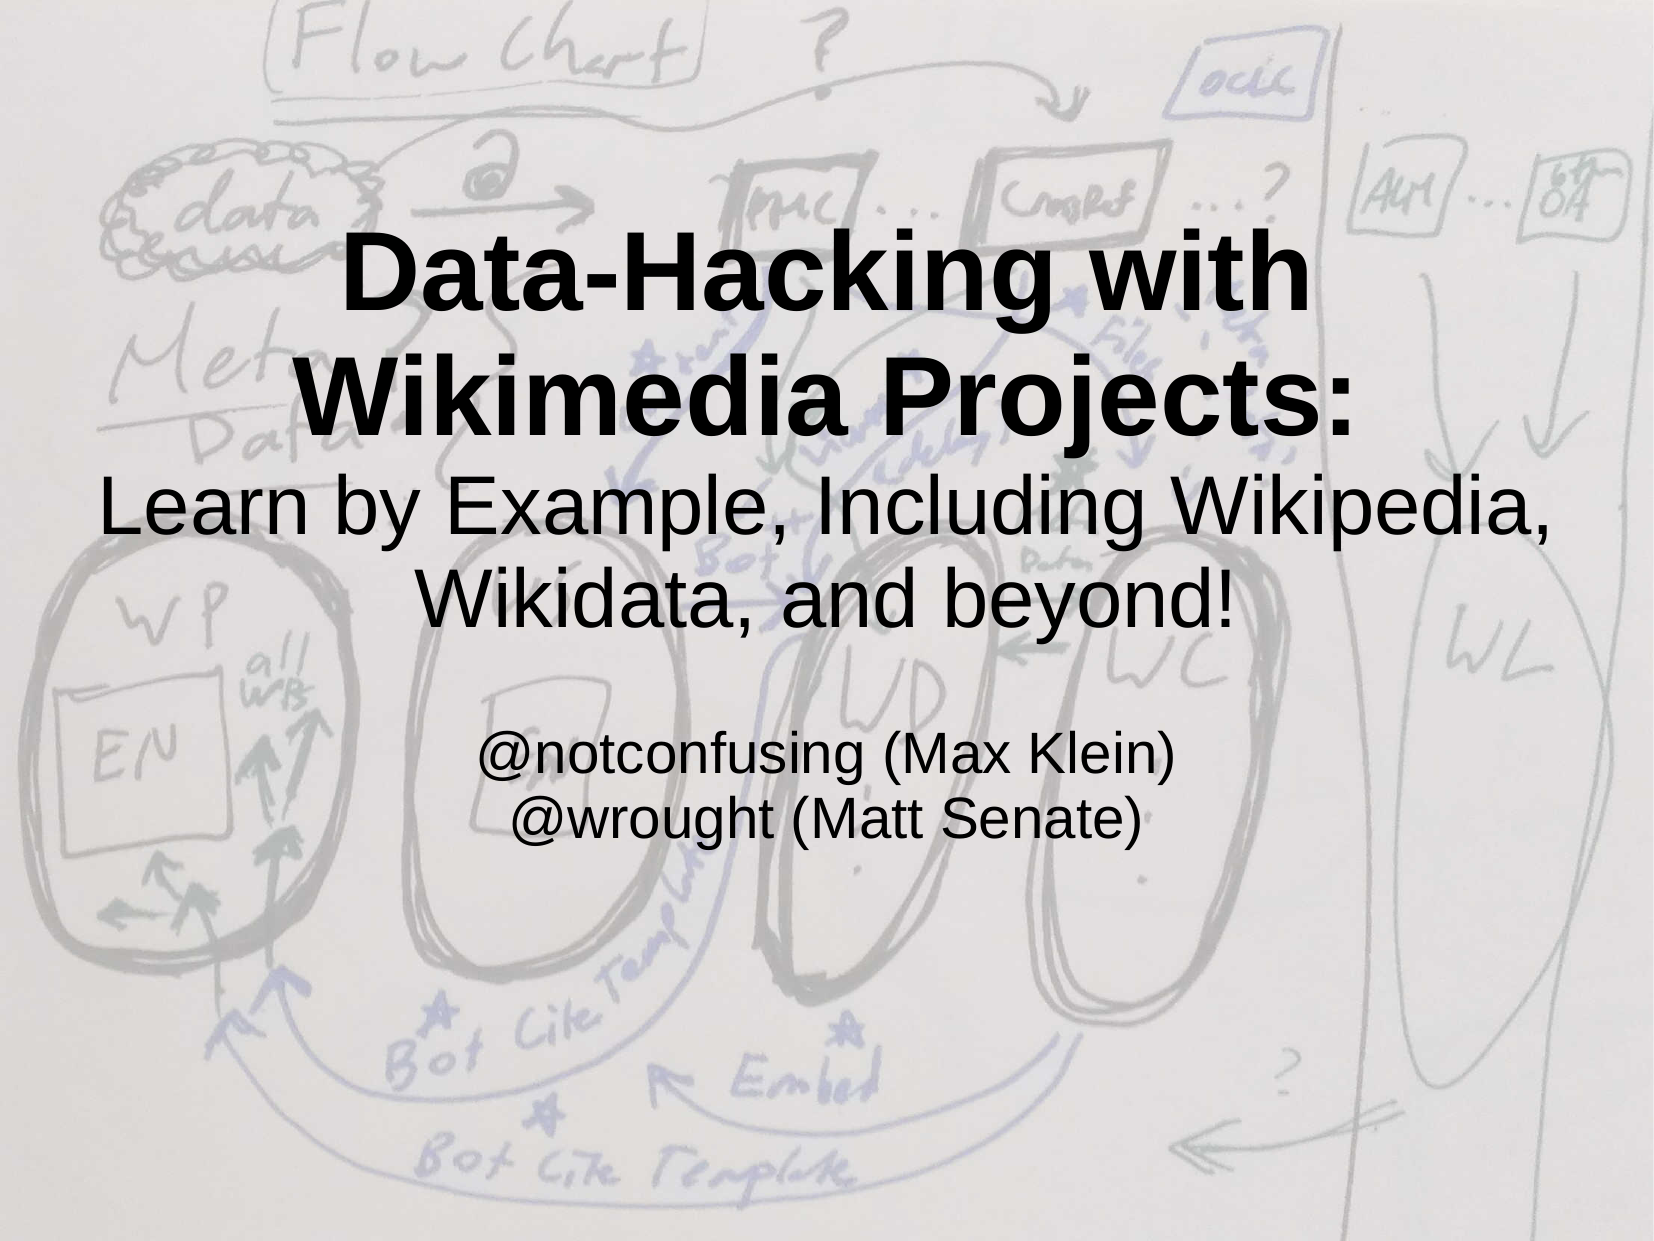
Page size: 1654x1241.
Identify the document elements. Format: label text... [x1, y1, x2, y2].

subtitle Data-Hacking with Wikimedia Projects: Learn by Example, Including Wikipedia, Wikidata, and beyond! @notconfusing (Max Klein) @wrought (Matt Senate) [82, 49, 1571, 1010]
picture [0, 0, 1654, 1241]
